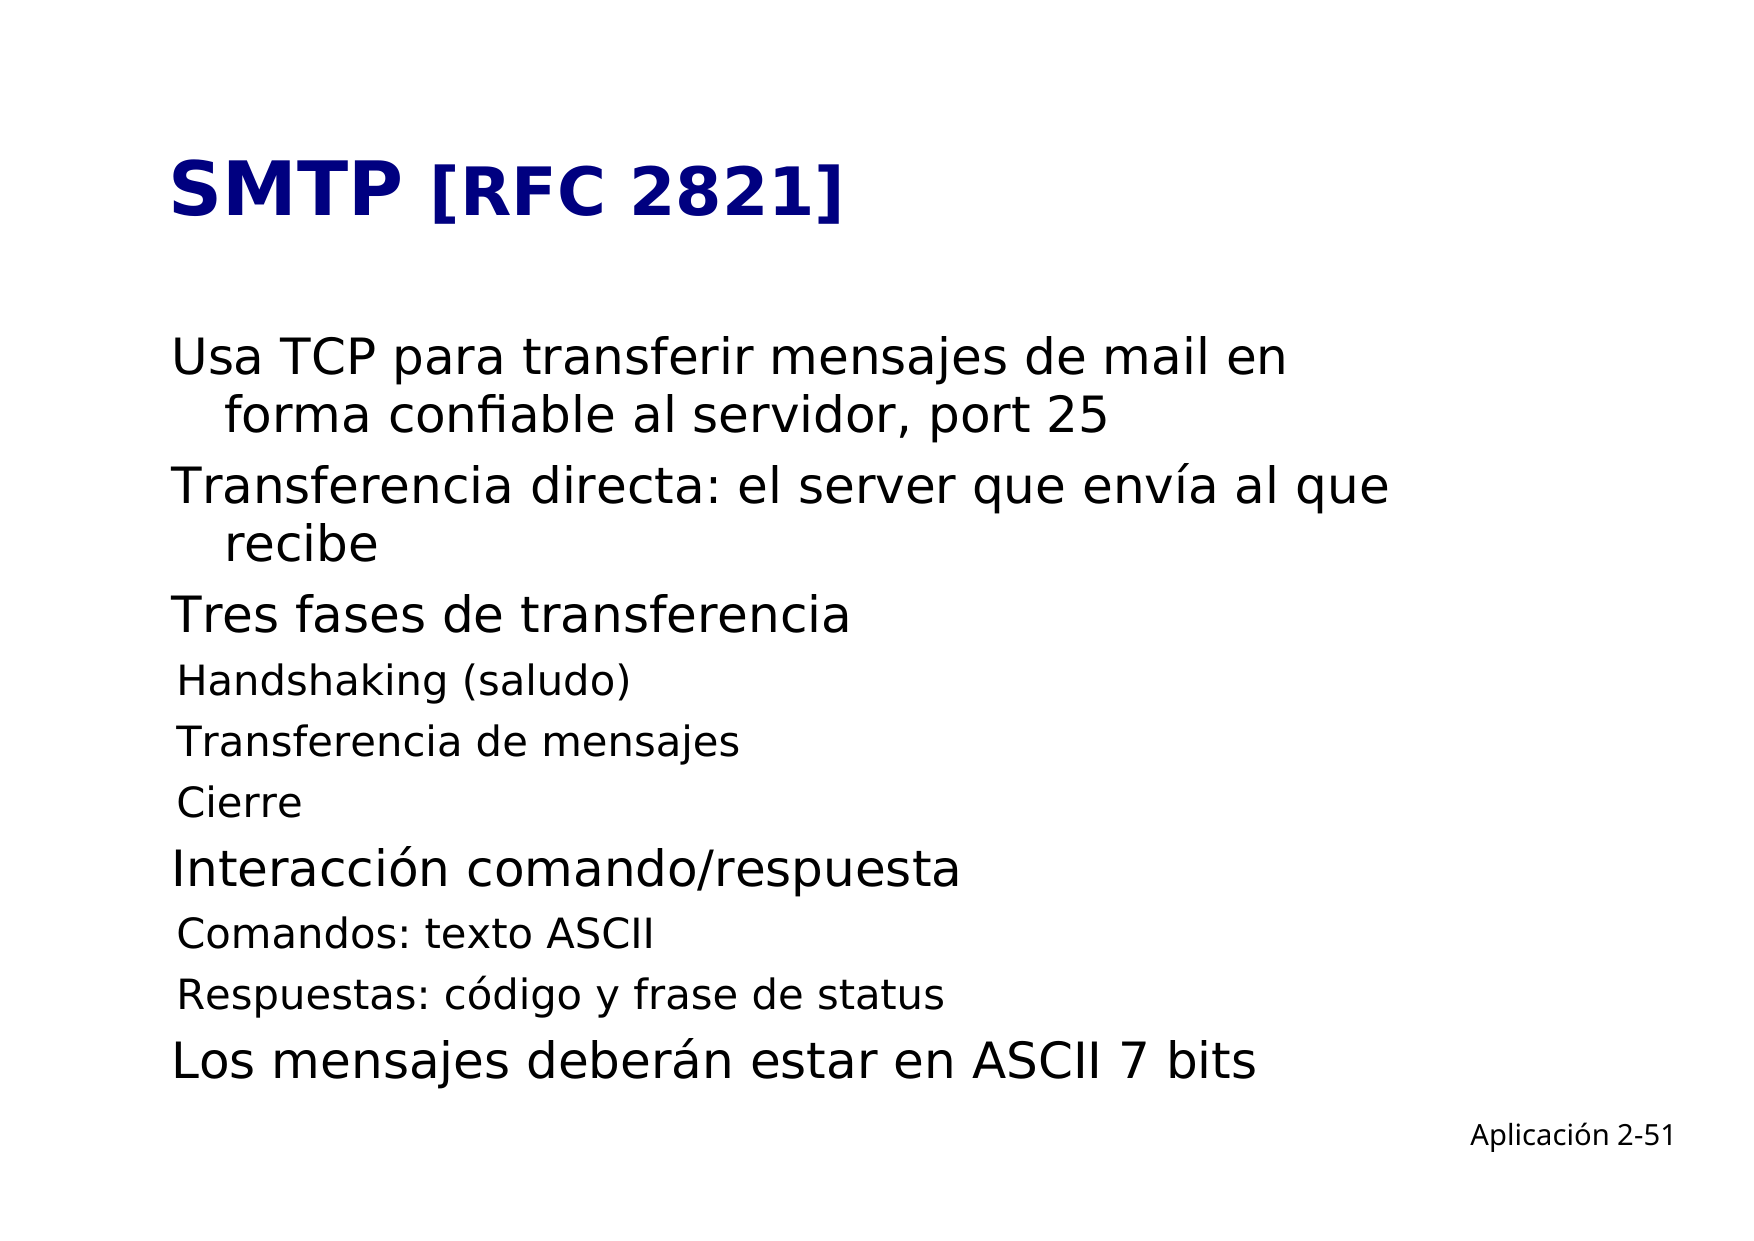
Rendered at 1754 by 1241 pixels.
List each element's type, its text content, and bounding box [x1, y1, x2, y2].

title SMTP [RFC 2821] [153, 95, 1545, 284]
list Usa TCP para transferir mensajes de mail en forma confiable al servidor, port 25 Transferencia directa: el server que envía al que recibe Tres fases de transferencia Handshaking (saludo) Transferencia de mensajes Cierre Interacción comando/respuesta Comandos: texto ASCII Respuestas: código y frase de status Los mensajes deberán estar en ASCII 7 bits [153, 320, 1465, 1122]
